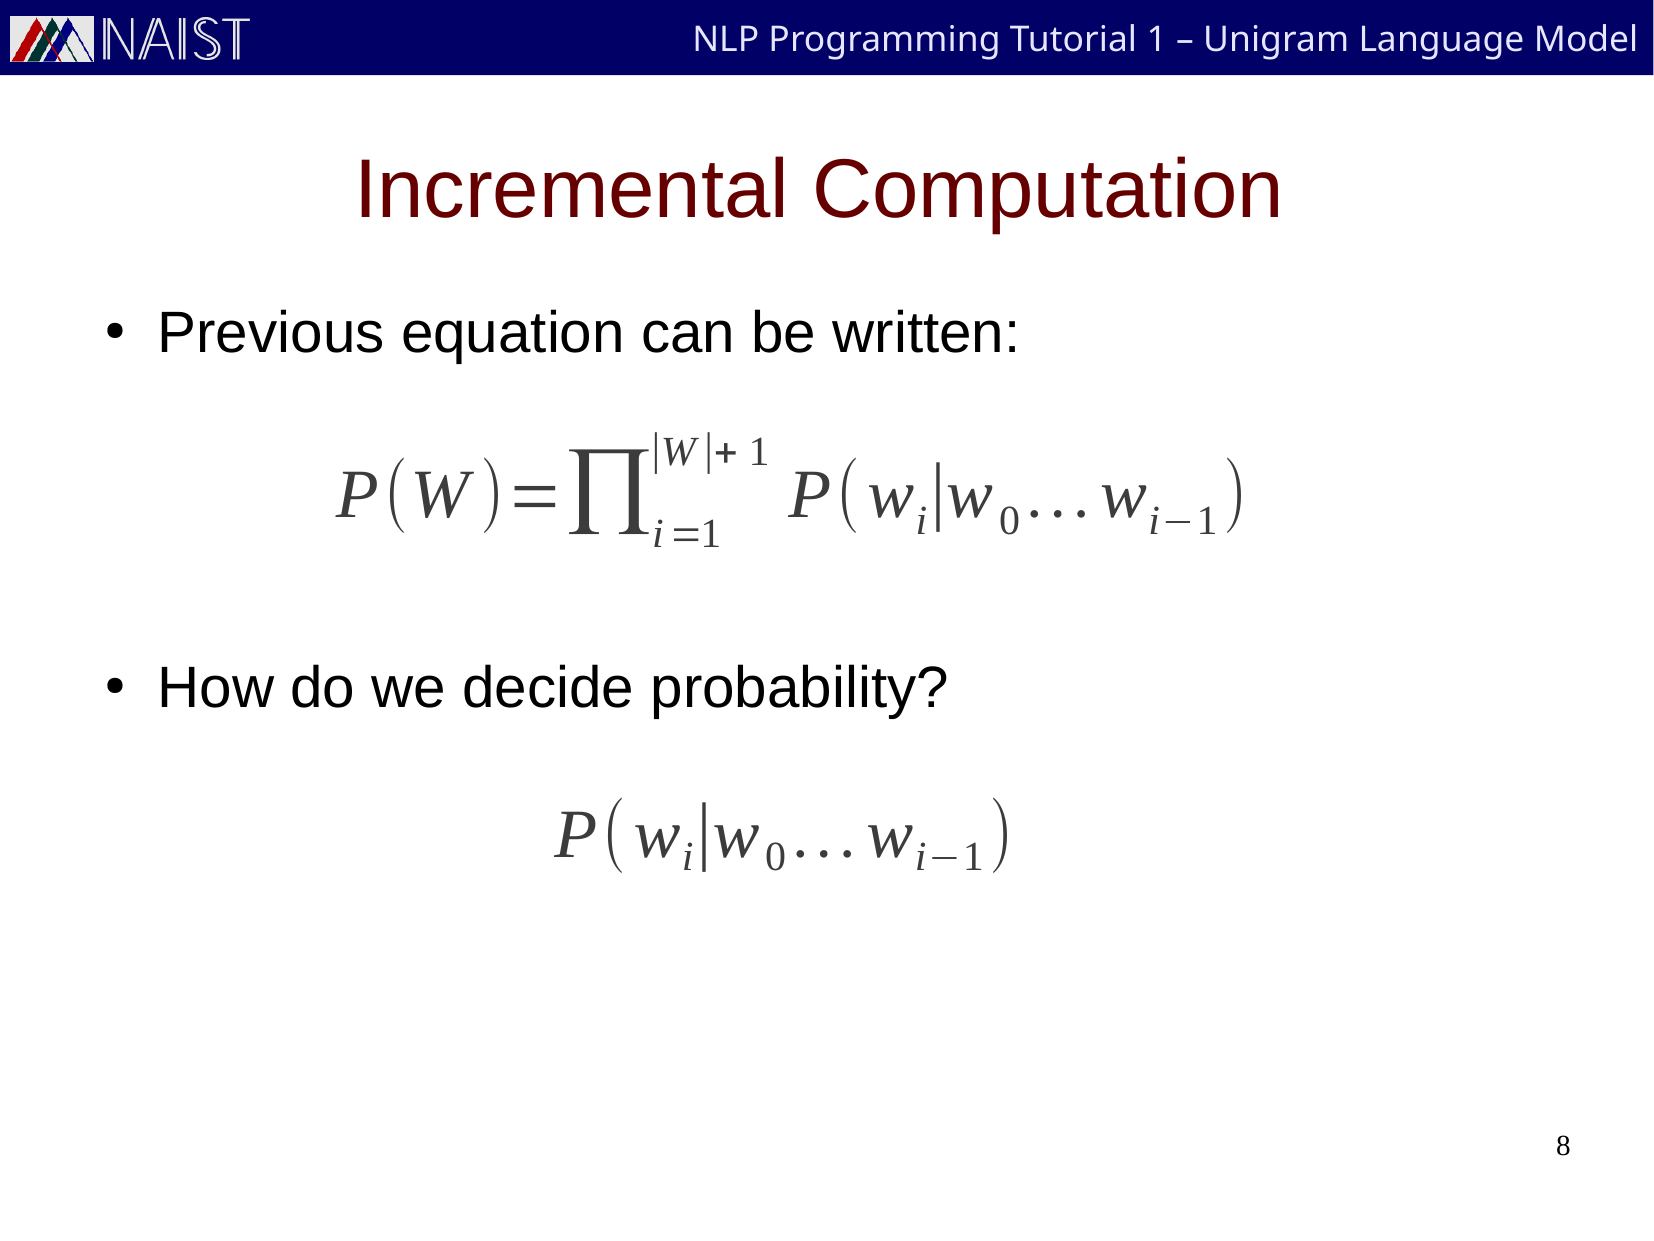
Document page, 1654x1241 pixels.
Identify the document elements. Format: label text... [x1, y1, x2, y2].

title Incremental Computation [75, 92, 1564, 285]
list Previous equation can be written: How do we decide probability? [86, 300, 1576, 1119]
chart [532, 792, 1029, 882]
chart [313, 426, 1263, 557]
picture [102, 17, 251, 60]
picture [10, 16, 94, 62]
